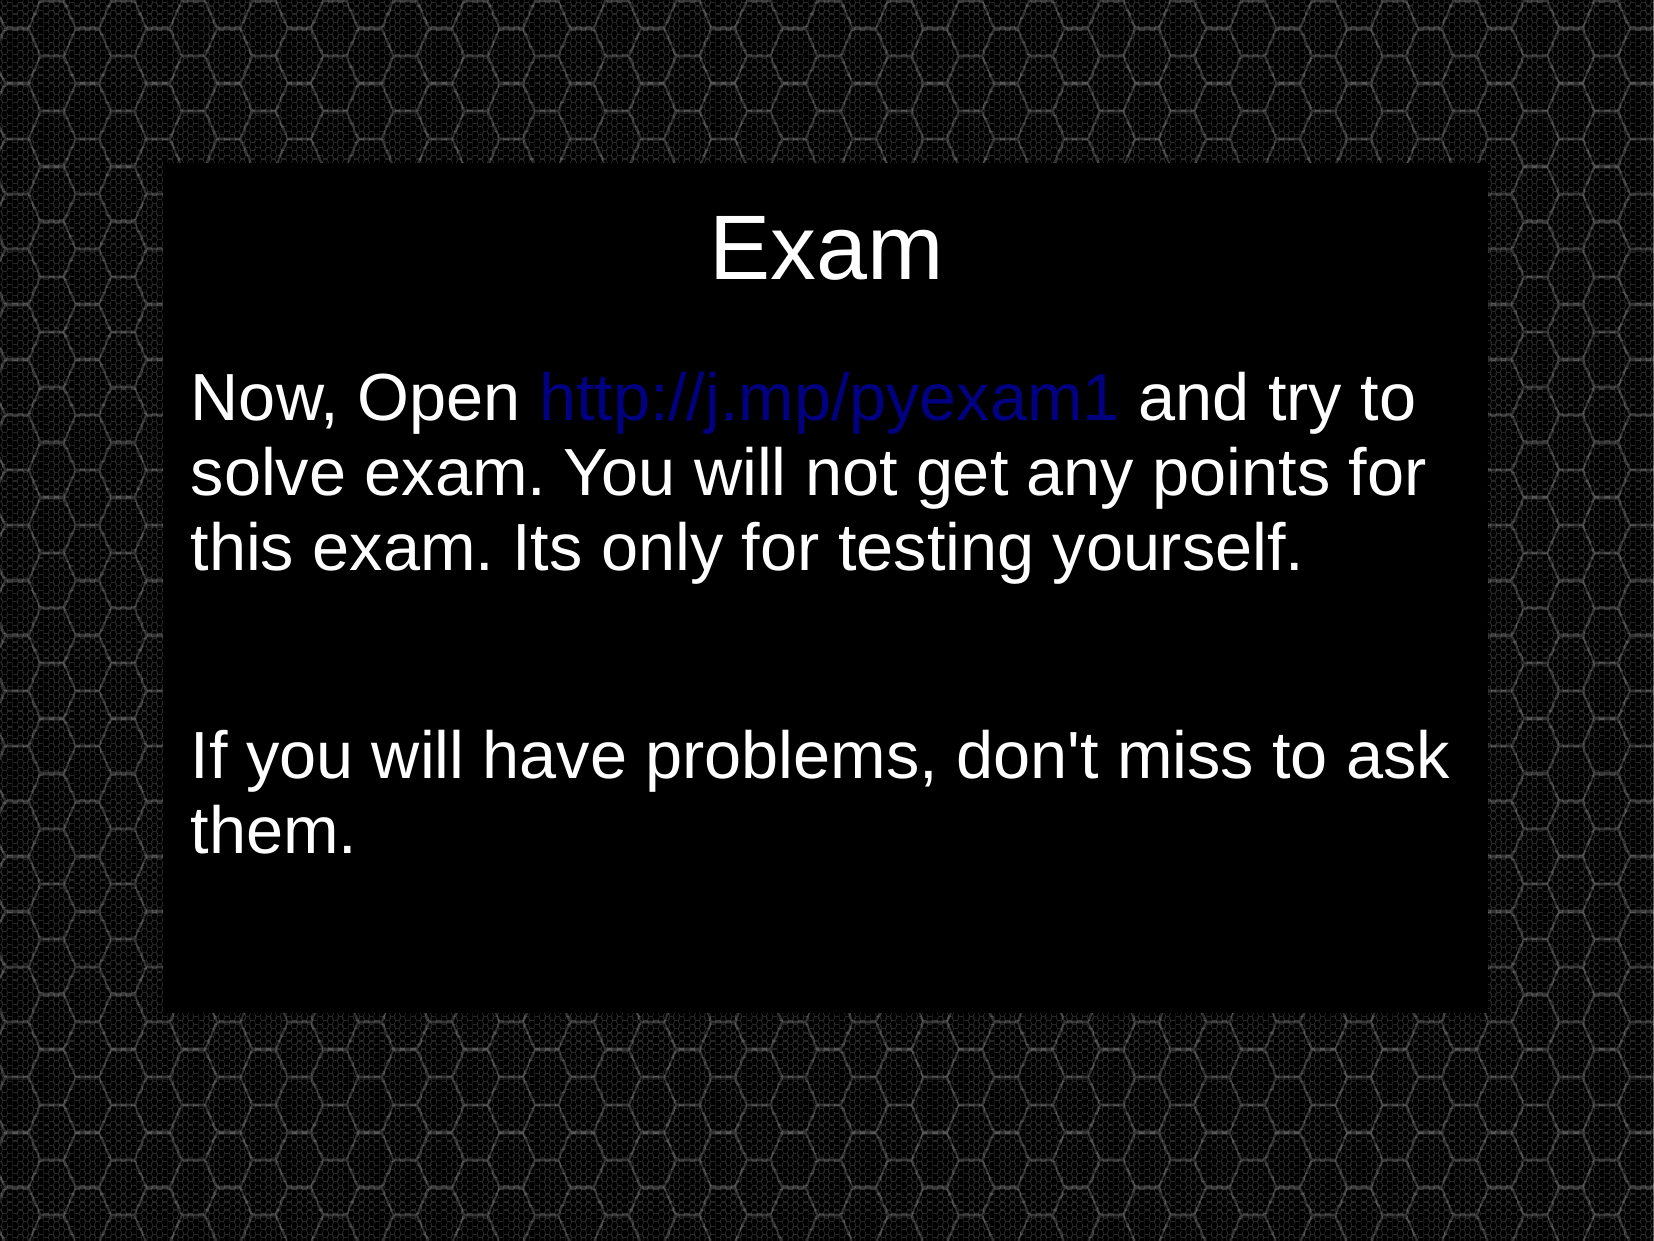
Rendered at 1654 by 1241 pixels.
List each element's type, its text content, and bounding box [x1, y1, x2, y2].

picture [0, 0, 1654, 1241]
title Exam [82, 165, 1571, 331]
list Now, Open http://j.mp/pyexam1 and try to solve exam. You will not get any points for this exam. Its only for testing yourself. If you will have problems, don't miss to ask them. [120, 360, 1501, 1010]
